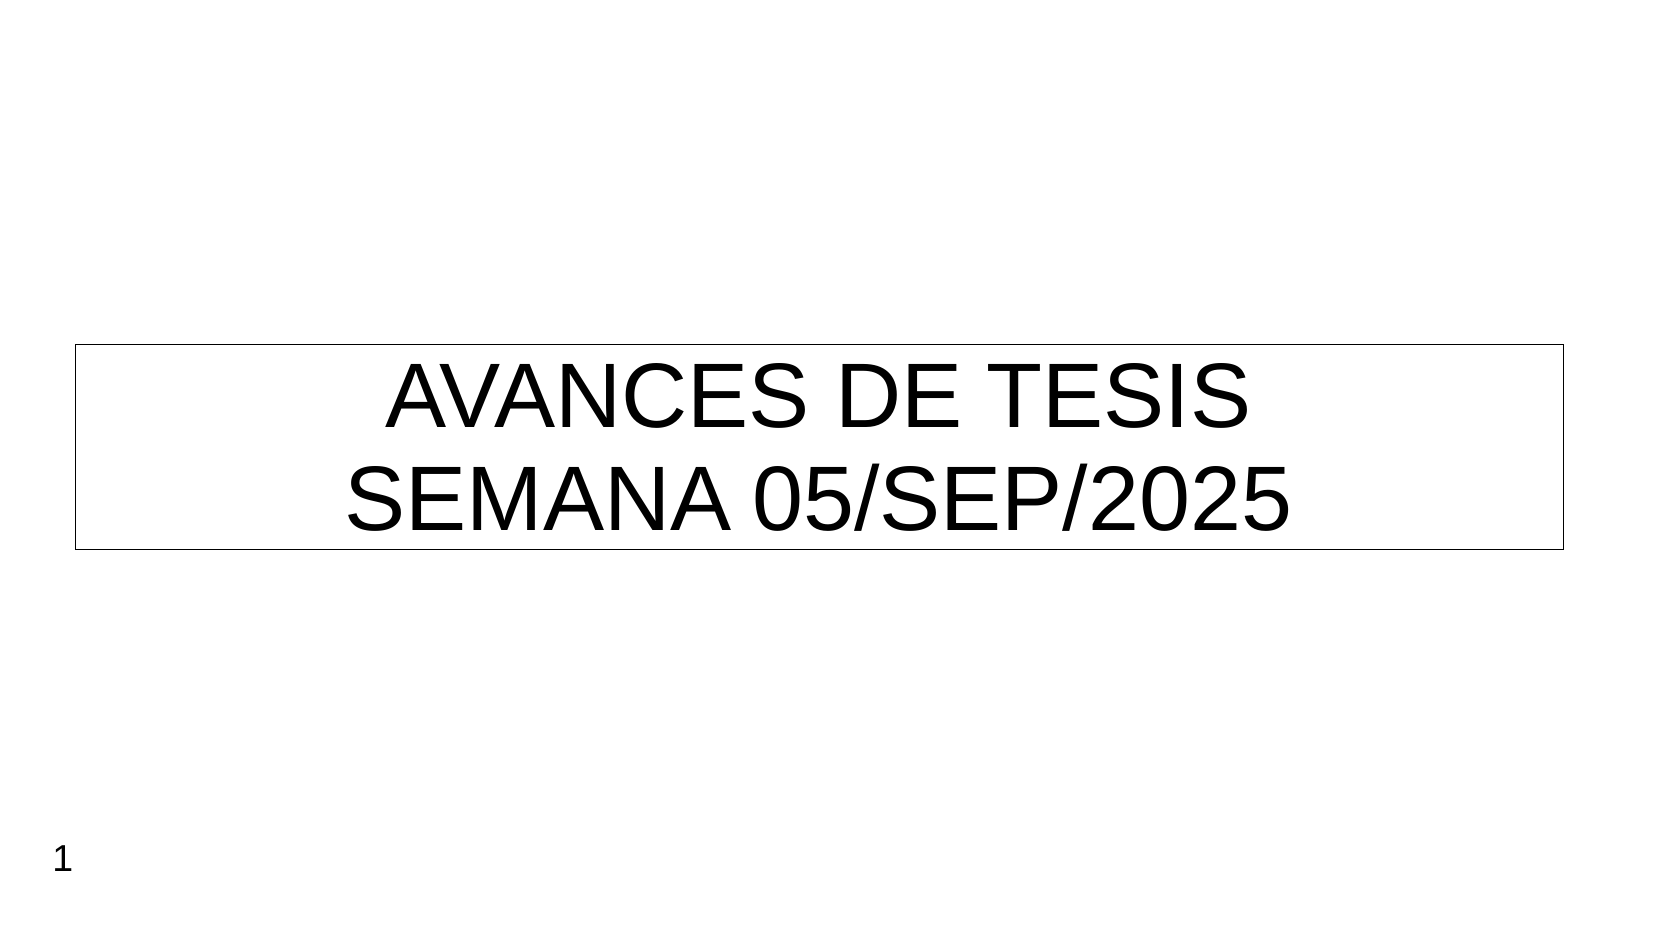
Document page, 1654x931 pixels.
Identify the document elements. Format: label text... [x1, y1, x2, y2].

title AVANCES DE TESIS SEMANA 05/SEP/2025 [75, 344, 1564, 550]
text_box <number> [37, 829, 667, 901]
